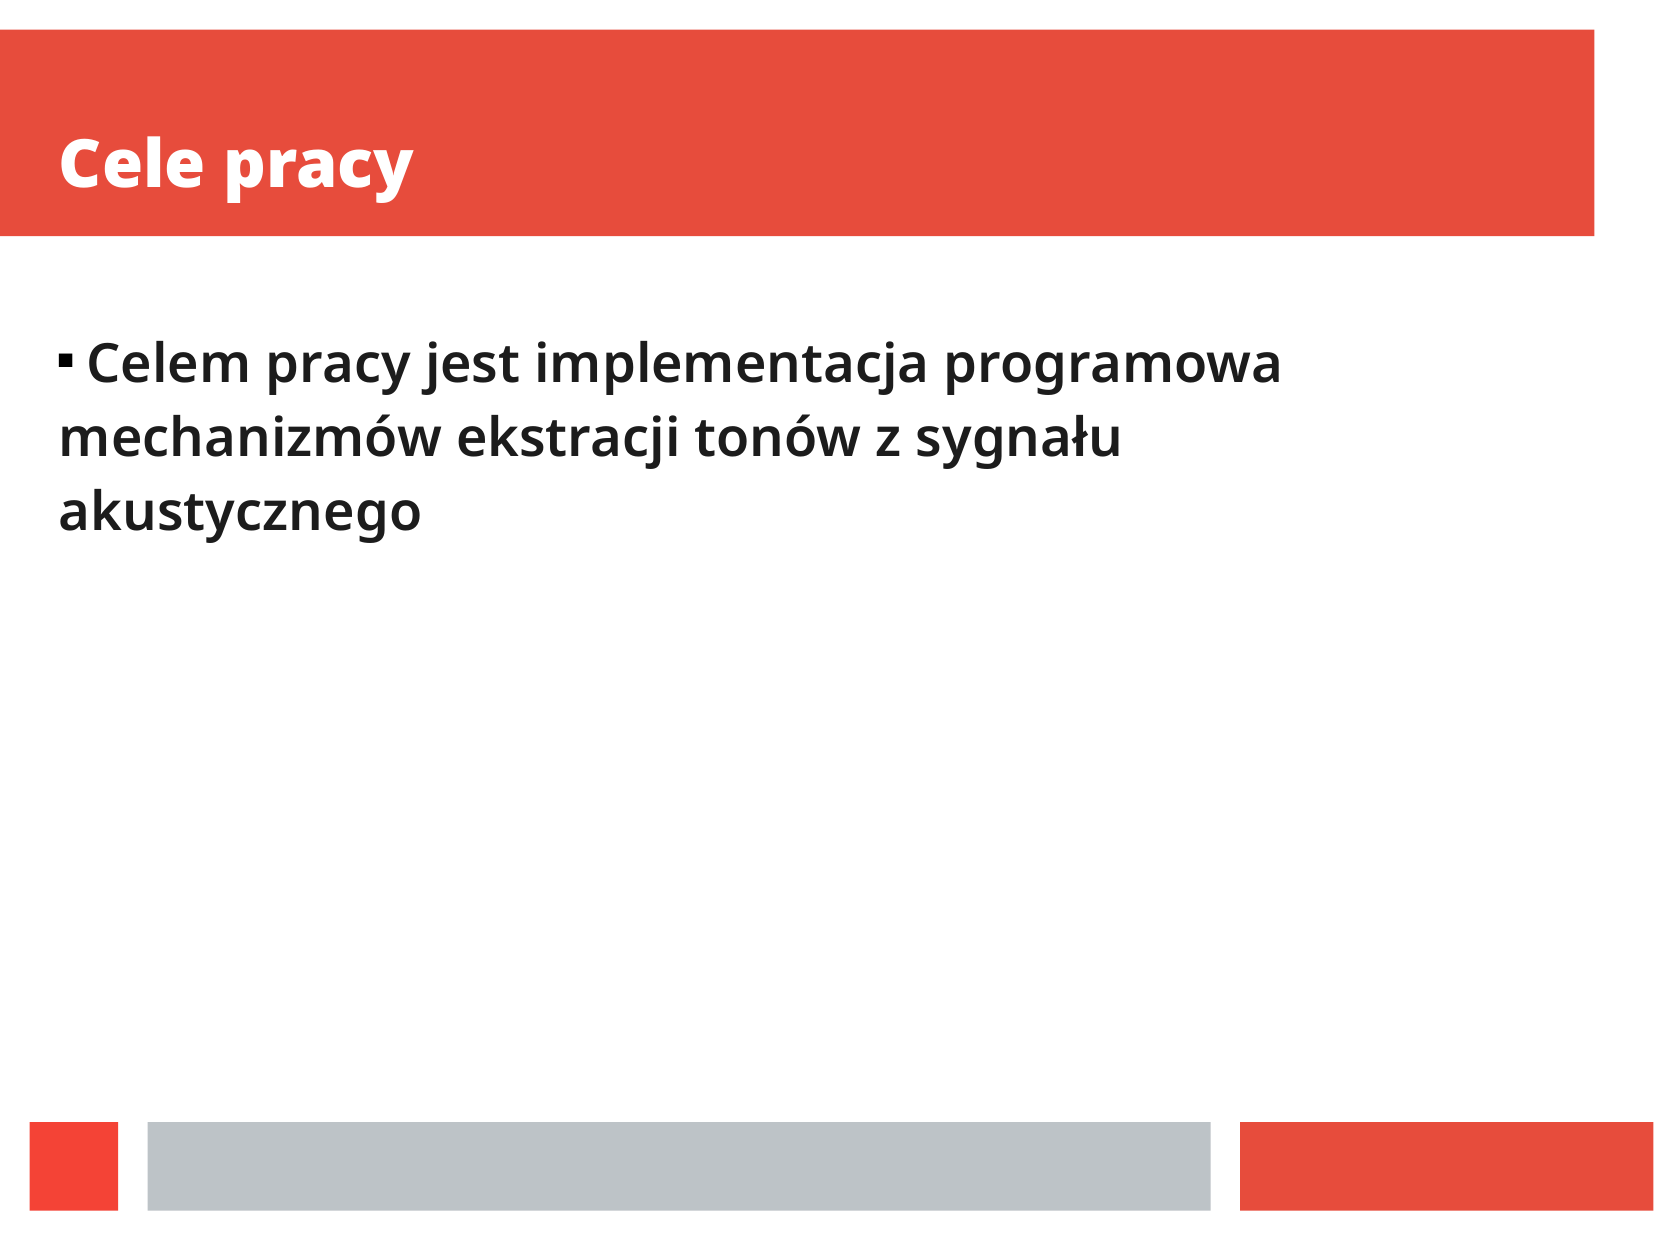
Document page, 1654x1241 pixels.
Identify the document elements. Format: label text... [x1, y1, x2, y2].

list Celem pracy jest implementacja programowa mechanizmów ekstracji tonów z sygnału akustycznego [59, 324, 1565, 1093]
title Cele pracy [59, 59, 1595, 207]
